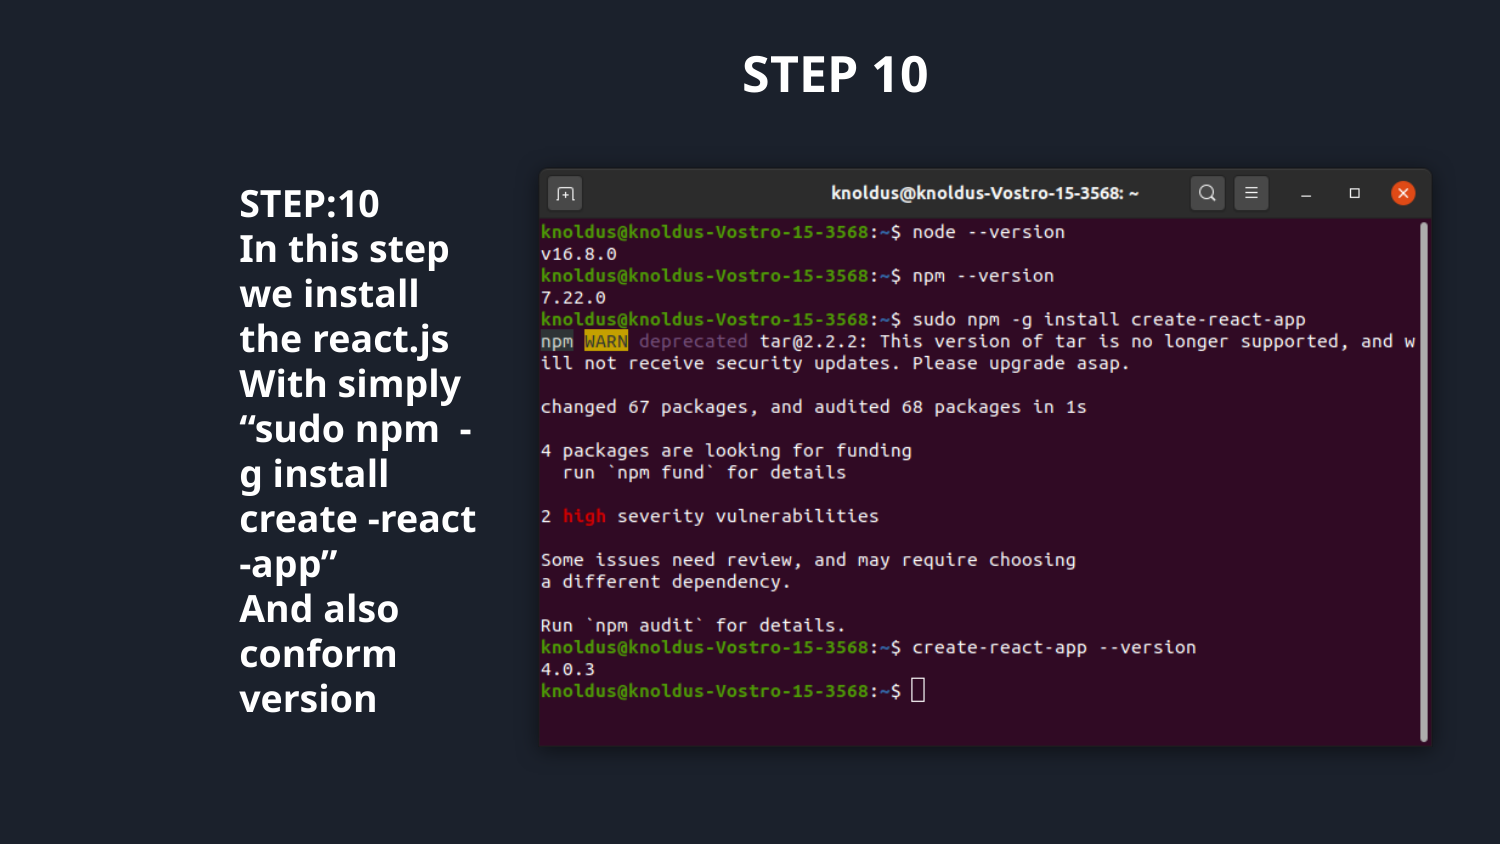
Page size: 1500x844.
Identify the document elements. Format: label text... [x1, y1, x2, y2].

picture [508, 141, 1463, 781]
text_box STEP 10 [285, 27, 1323, 153]
text_box STEP:10 In this step we install the react.js With simply “sudo npm -g install create -react -app” And also conform version [224, 165, 497, 736]
